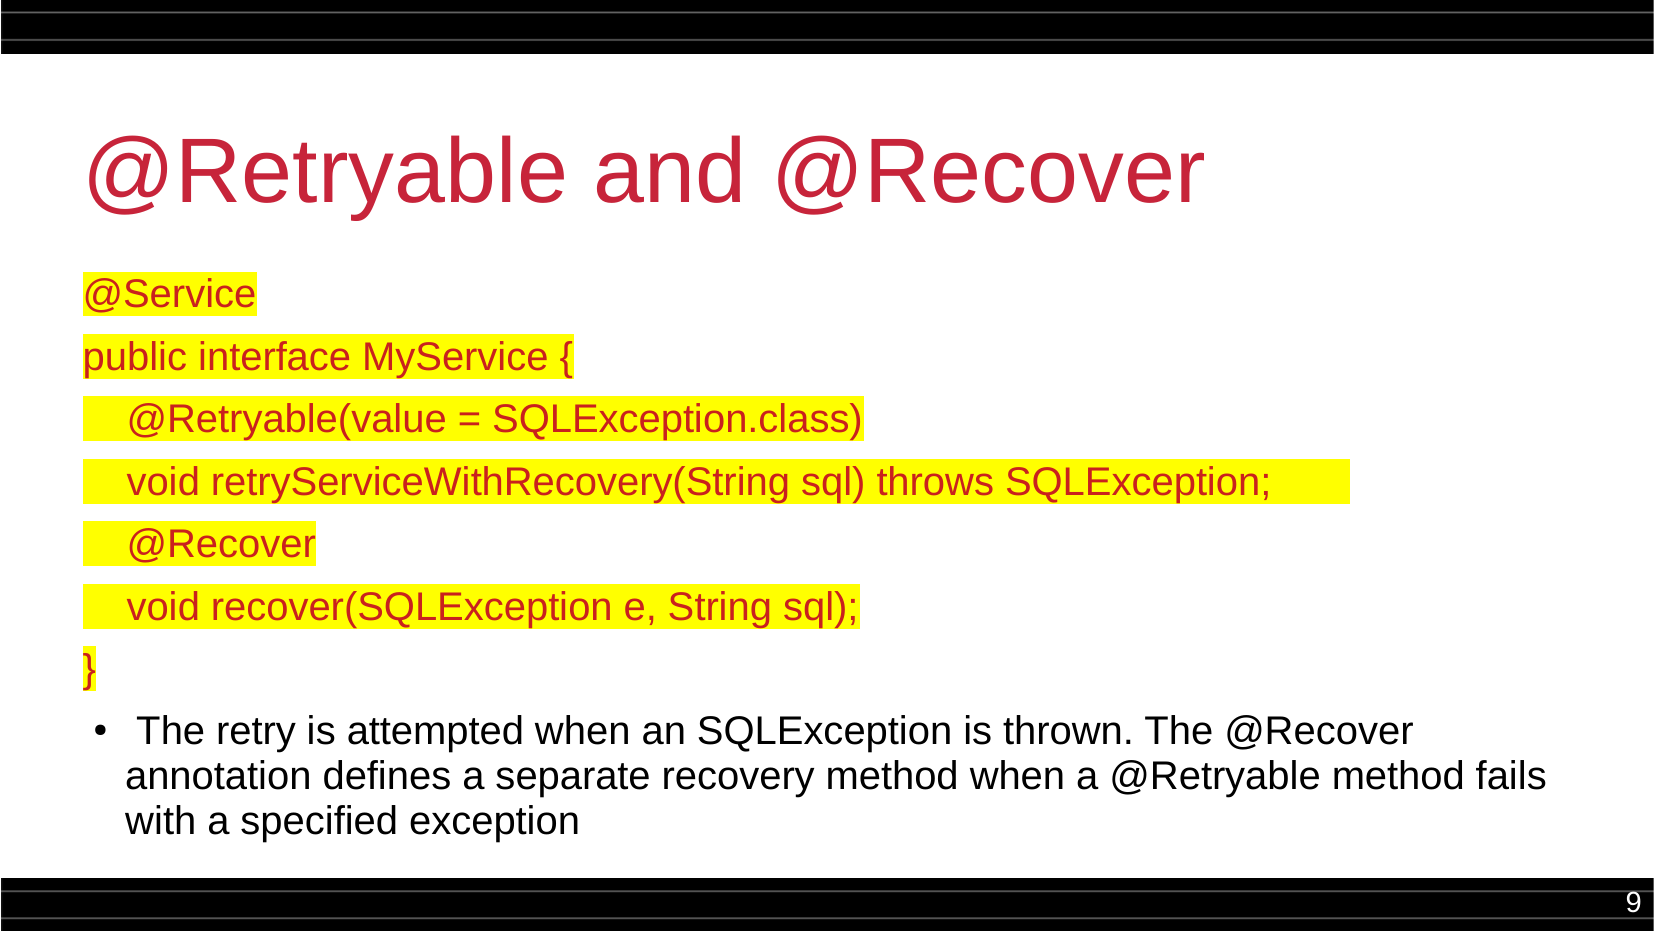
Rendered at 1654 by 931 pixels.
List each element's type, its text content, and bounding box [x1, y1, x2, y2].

picture [1, 0, 1654, 54]
list @Service public interface MyService { @Retryable(value = SQLException.class) void retryServiceWithRecovery(String sql) throws SQLException; @Recover void recover(SQLException e, String sql); } The retry is attempted when an SQLException is thrown. The @Recover annotation defines a separate recovery method when a @Retryable method fails with a specified exception [82, 271, 1571, 851]
title @Retryable and @Recover [82, 92, 1571, 249]
picture [1, 878, 1654, 931]
